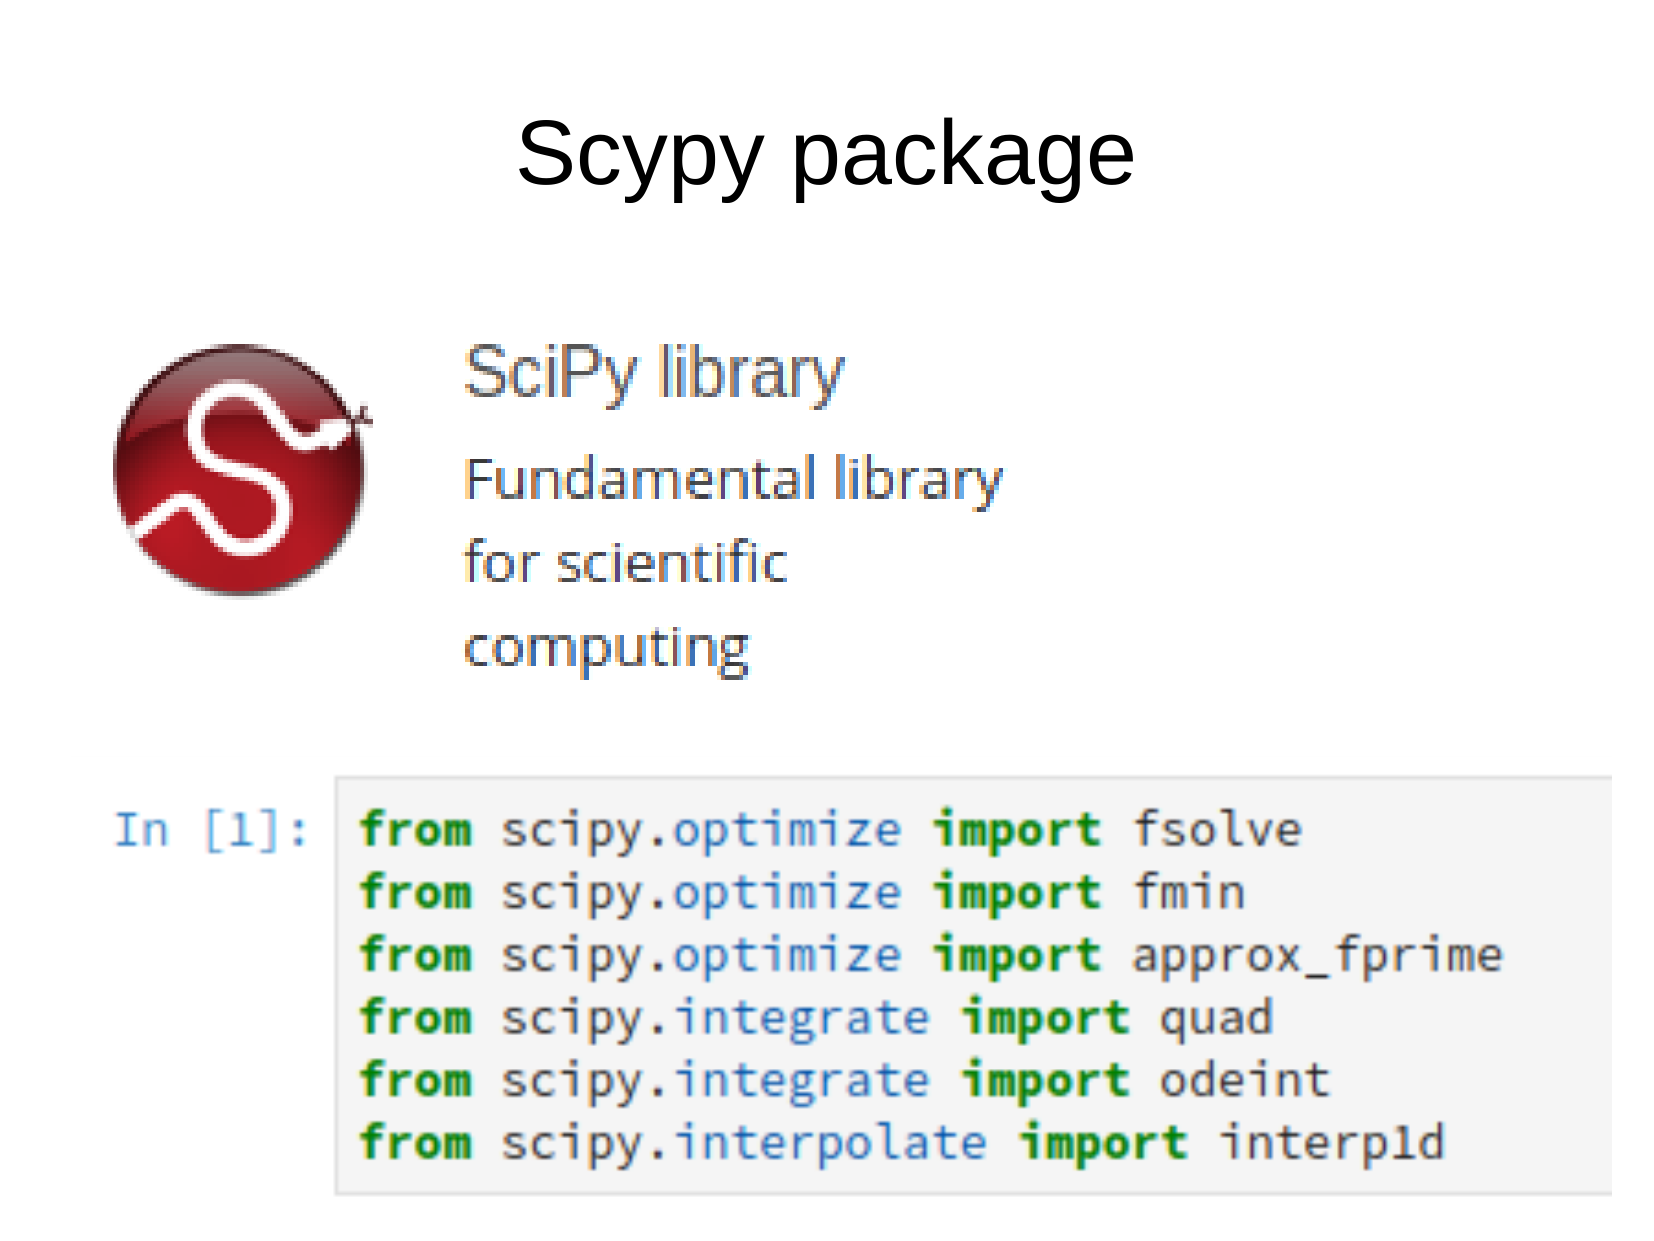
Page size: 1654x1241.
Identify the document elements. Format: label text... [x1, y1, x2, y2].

title Scypy package [82, 49, 1571, 257]
picture [69, 274, 1039, 733]
picture [71, 755, 1612, 1208]
